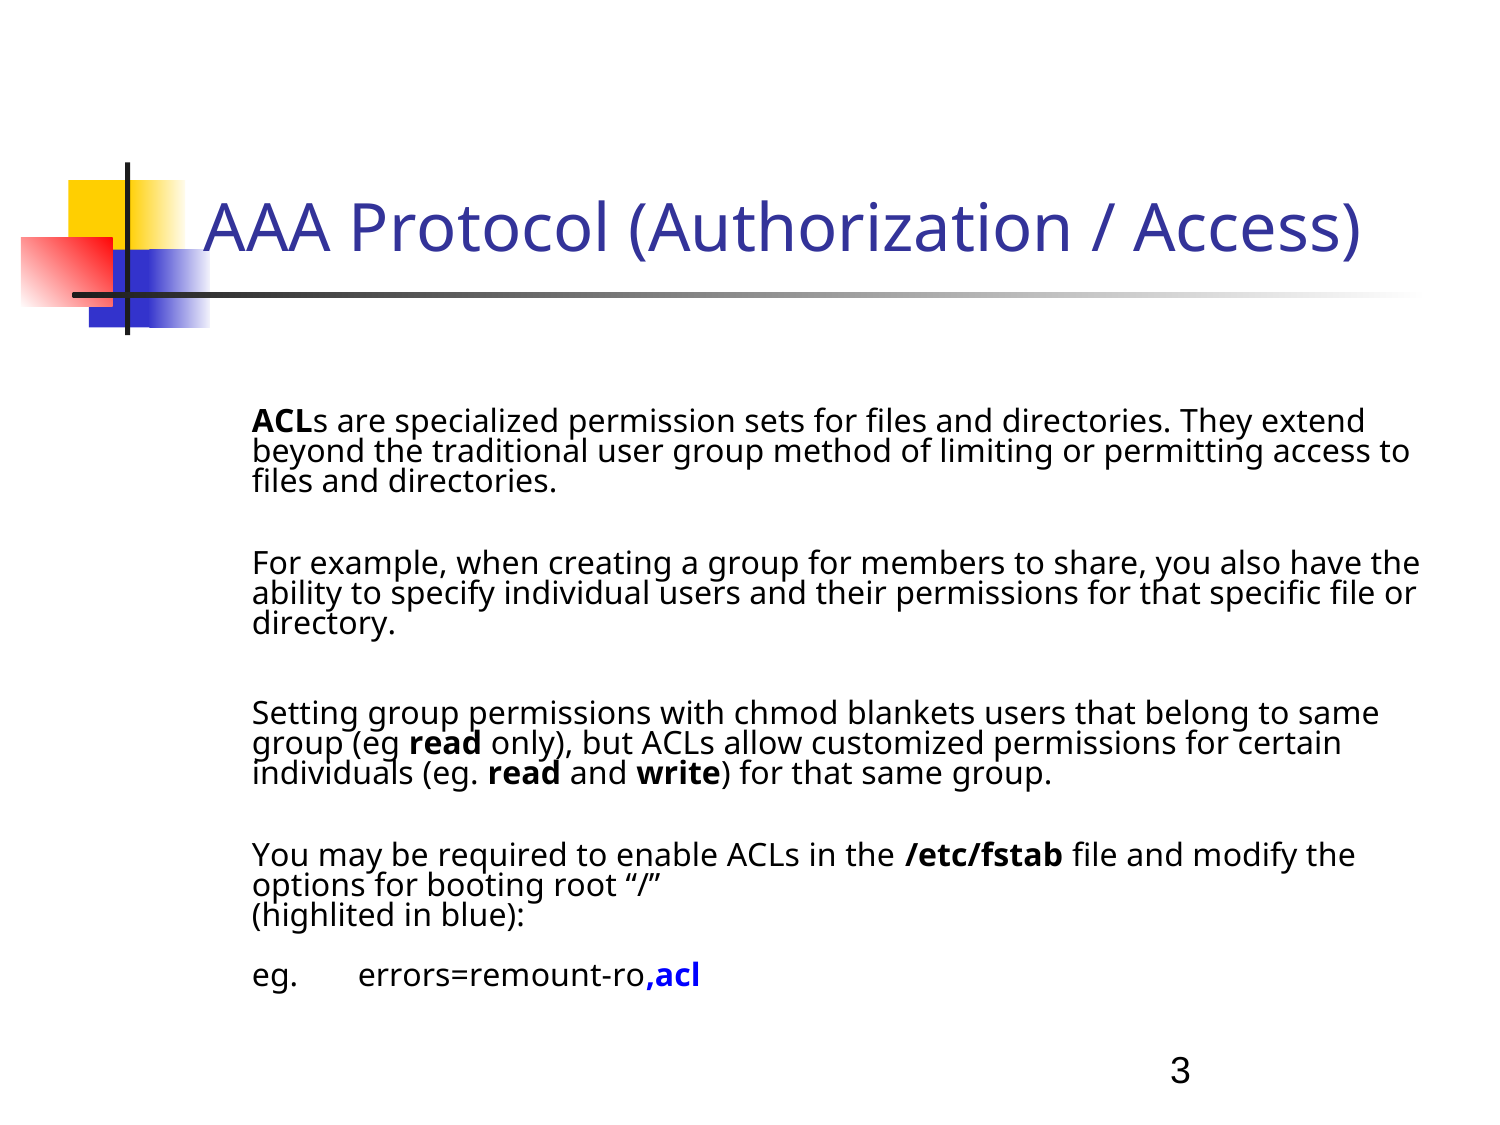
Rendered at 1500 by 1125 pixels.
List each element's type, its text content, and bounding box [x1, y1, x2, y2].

list ACLs are specialized permission sets for files and directories. They extend beyond the traditional user group method of limiting or permitting access to files and directories. For example, when creating a group for members to share, you also have the ability to specify individual users and their permissions for that specific file or directory. Setting group permissions with chmod blankets users that belong to same group (eg read only), but ACLs allow customized permissions for certain individuals (eg. read and write) for that same group. You may be required to enable ACLs in the /etc/fstab file and modify the options for booting root “/” (highlited in blue): eg. errors=remount-ro,acl [193, 331, 1469, 1007]
title AAA Protocol (Authorization / Access) [188, 35, 1468, 276]
